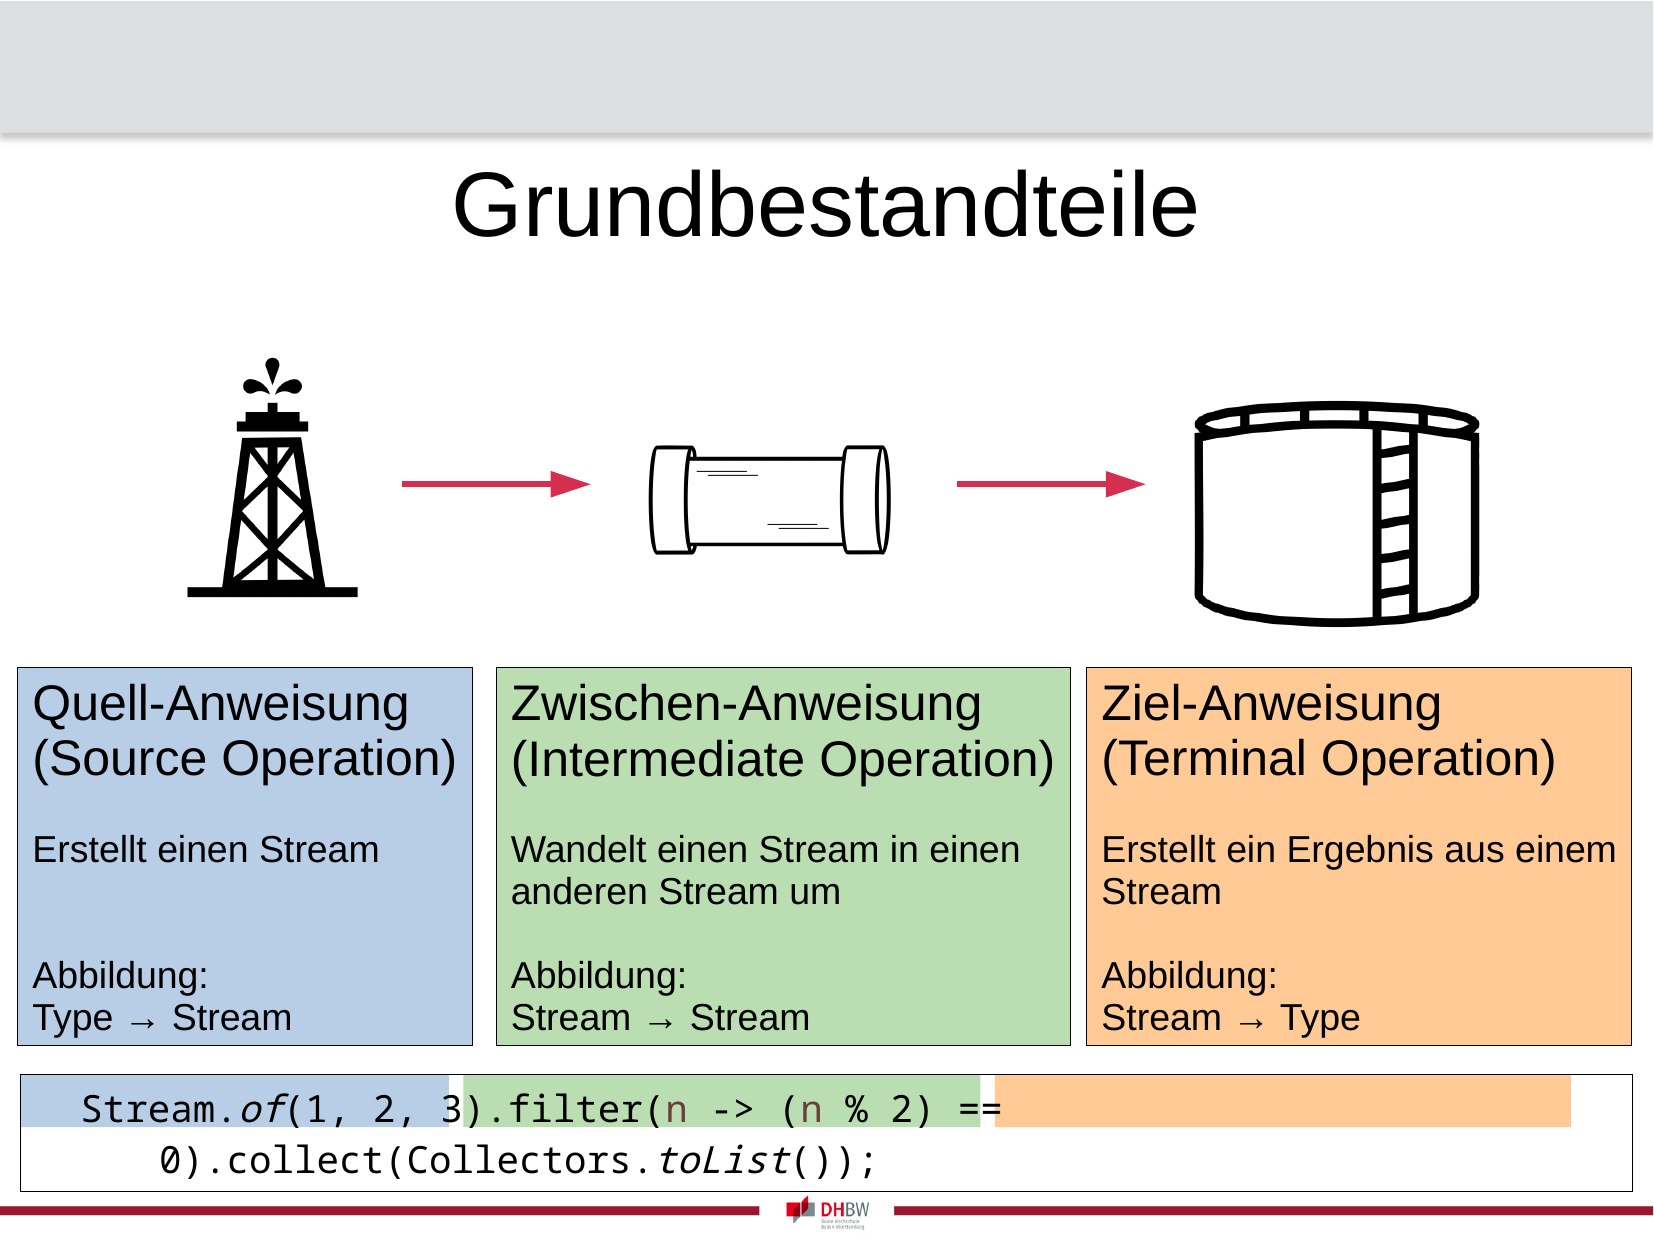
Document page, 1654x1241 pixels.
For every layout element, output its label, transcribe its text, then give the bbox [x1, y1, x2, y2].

picture [0, 1, 1654, 1237]
text_box Zwischen-Anweisung (Intermediate Operation) Wandelt einen Stream in einen anderen Stream um Abbildung: Stream → Stream [496, 667, 1071, 1046]
text_box Stream.of(1, 2, 3).filter(n -> (n % 2) == 0).collect(Collectors.toList()); [20, 1074, 1633, 1128]
text_box Quell-Anweisung (Source Operation) Erstellt einen Stream Abbildung: Type → Stream [17, 667, 473, 1046]
text_box Ziel-Anweisung (Terminal Operation) Erstellt ein Ergebnis aus einem Stream Abbildung: Stream → Type [1086, 667, 1632, 1046]
title Grundbestandteile [82, 147, 1571, 257]
